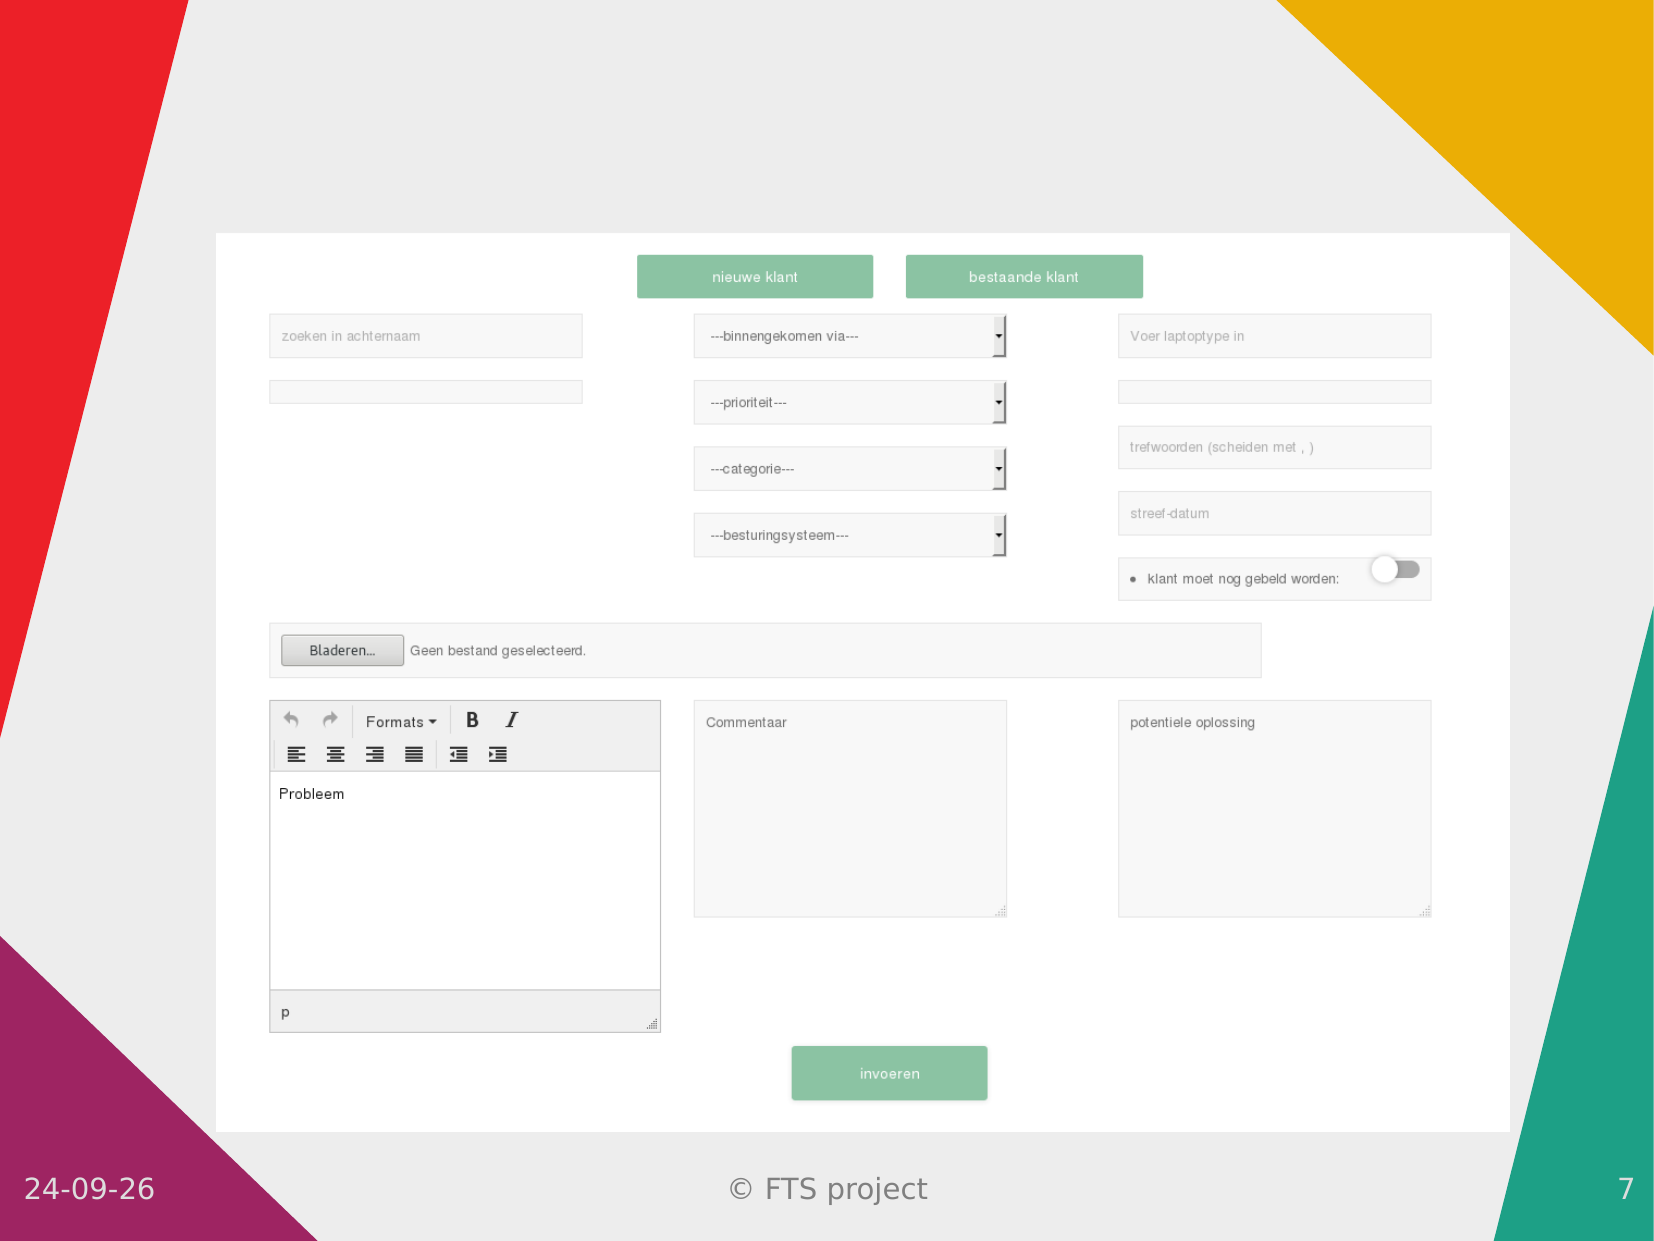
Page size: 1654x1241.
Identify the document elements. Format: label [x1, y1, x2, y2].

picture [216, 232, 1510, 1133]
